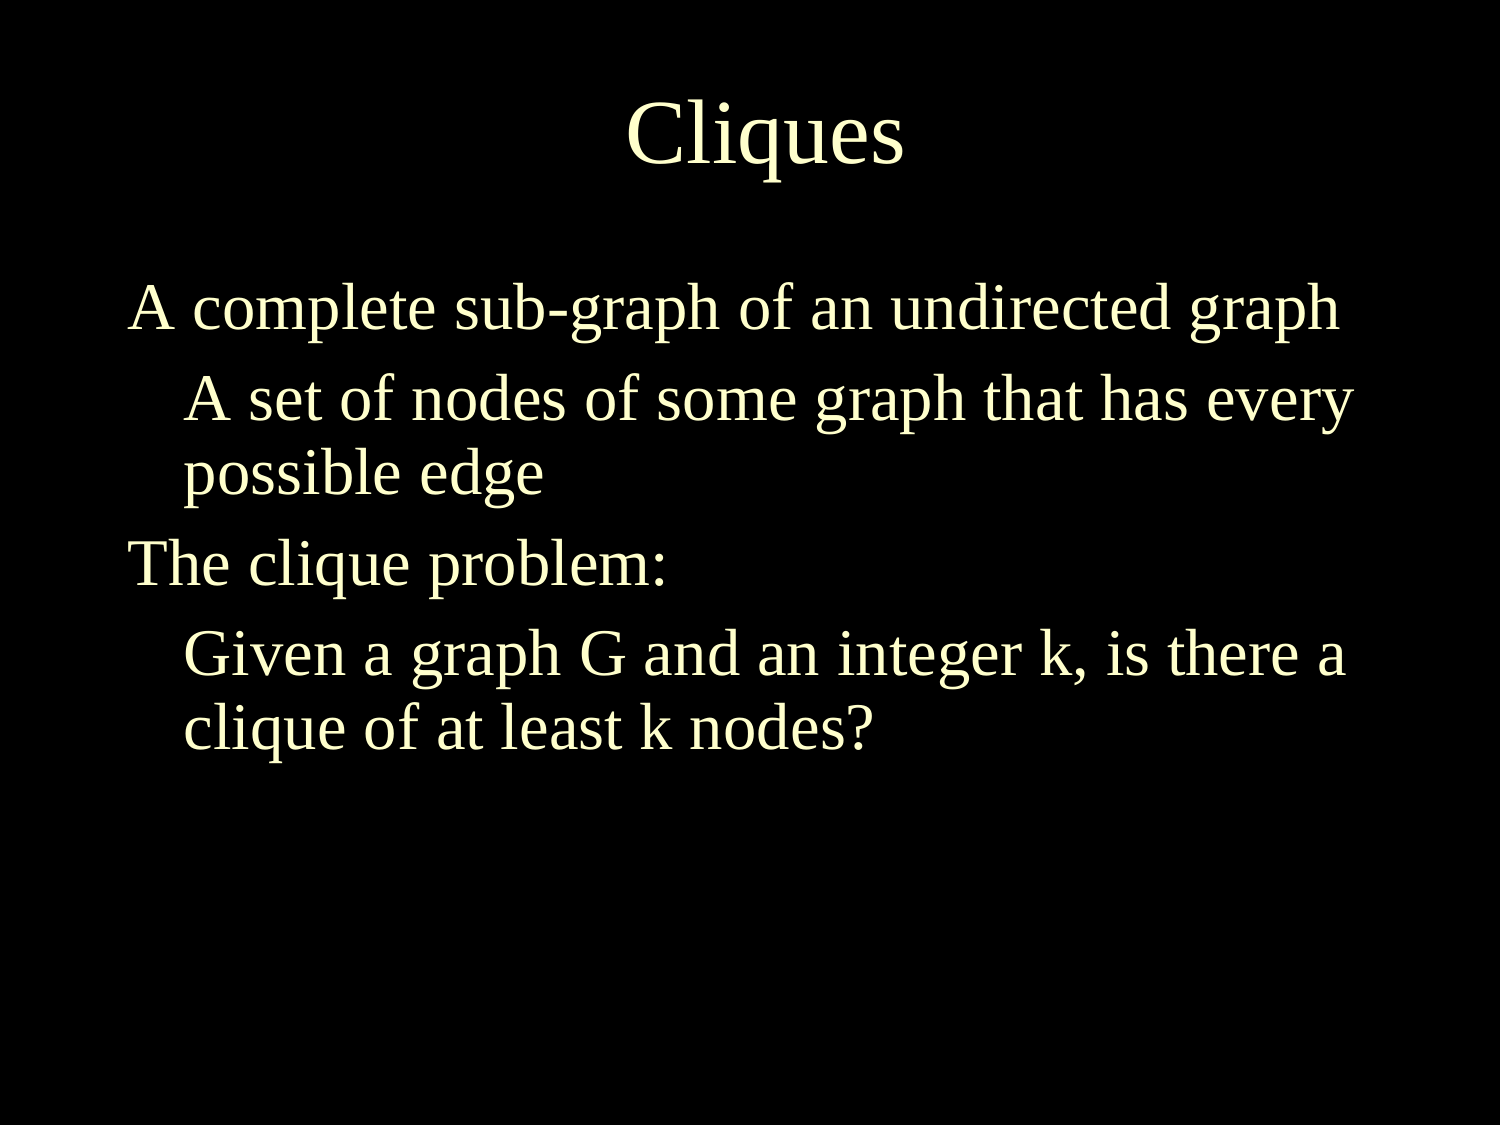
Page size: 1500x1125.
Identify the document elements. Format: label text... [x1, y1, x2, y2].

list A complete sub-graph of an undirected graph A set of nodes of some graph that has every possible edge The clique problem: Given a graph G and an integer k, is there a clique of at least k nodes? [112, 262, 1482, 1026]
title Cliques [37, 37, 1496, 228]
